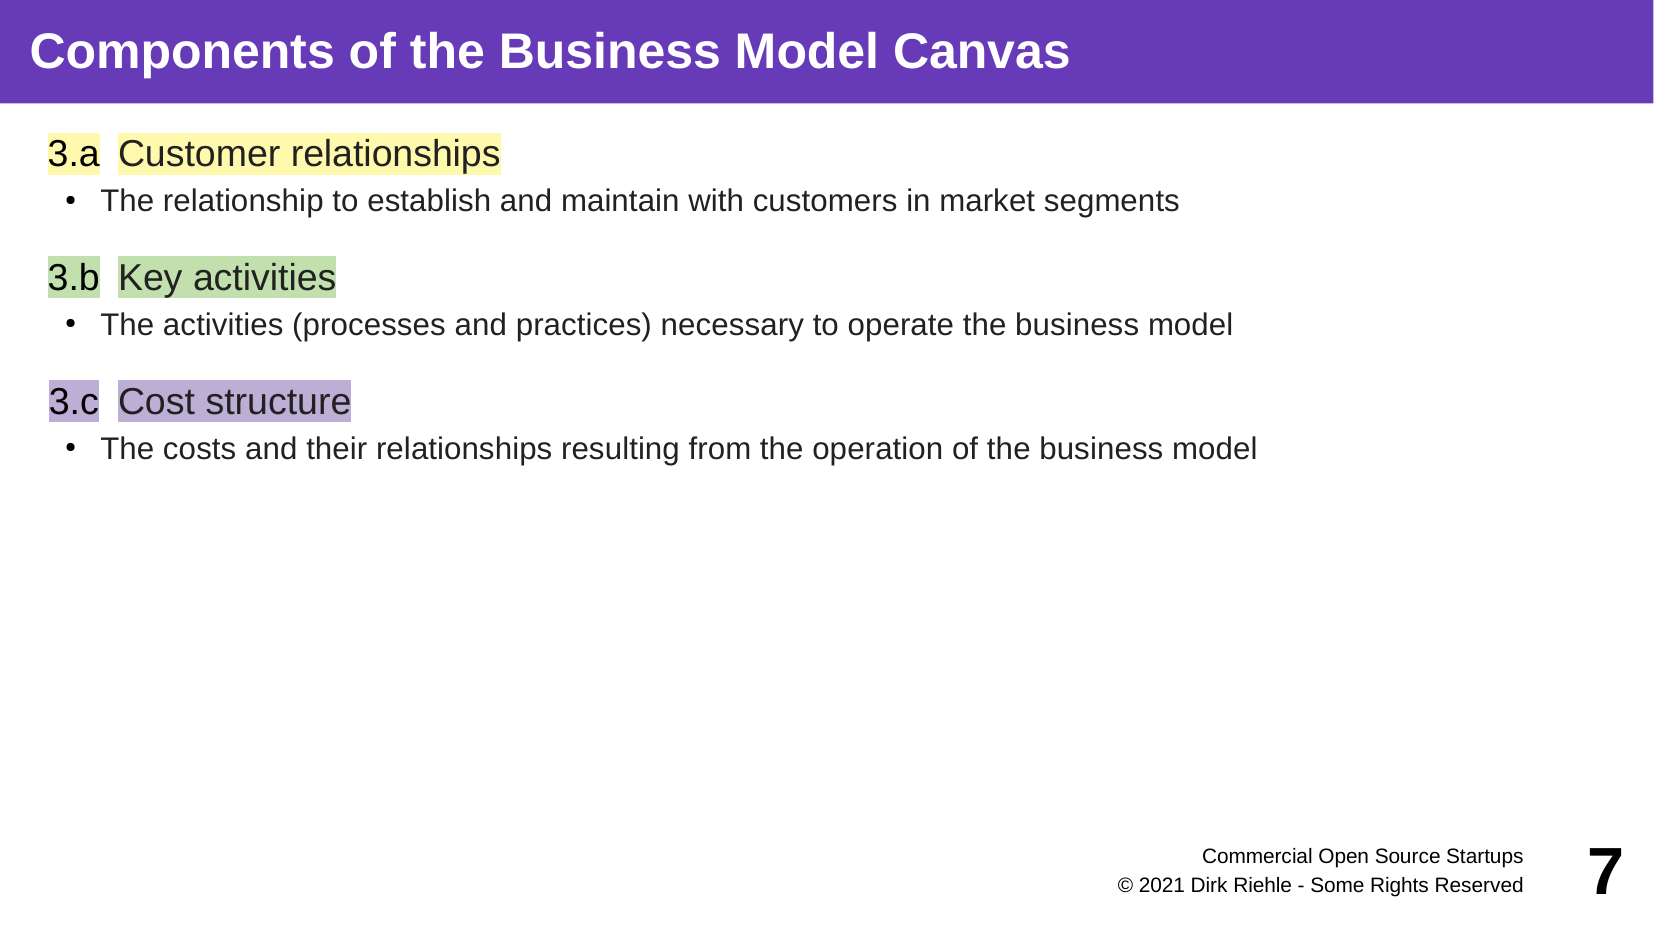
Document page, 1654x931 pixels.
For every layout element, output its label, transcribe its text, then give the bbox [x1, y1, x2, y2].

title Components of the Business Model Canvas [0, 0, 1654, 104]
list Customer relationships The relationship to establish and maintain with customers in market segments Key activities The activities (processes and practices) necessary to operate the business model Cost structure The costs and their relationships resulting from the operation of the business model [29, 132, 1625, 813]
